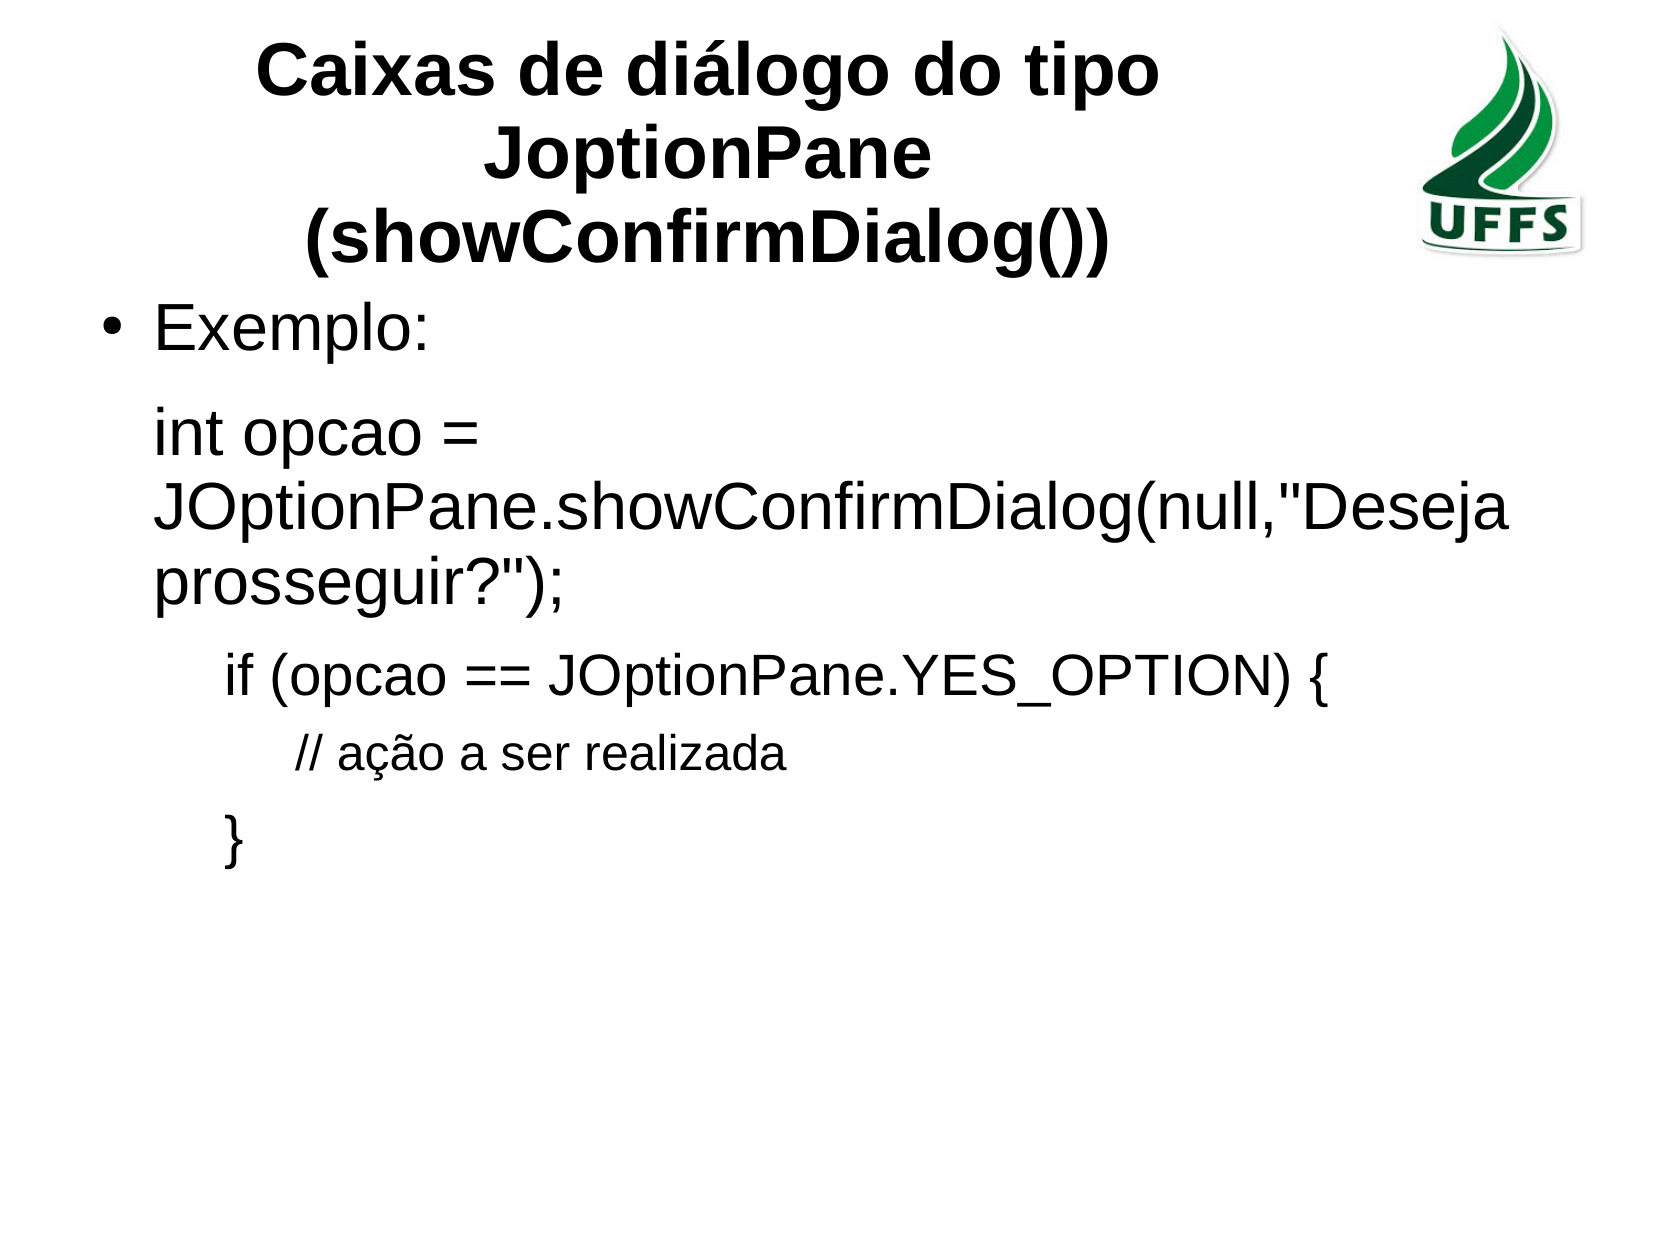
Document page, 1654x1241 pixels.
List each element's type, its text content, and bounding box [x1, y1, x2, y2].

picture [1381, 20, 1624, 272]
list Exemplo: int opcao = JOptionPane.showConfirmDialog(null,"Deseja prosseguir?"); if (opcao == JOptionPane.YES_OPTION) { // ação a ser realizada } [82, 290, 1571, 1010]
title Caixas de diálogo do tipo JoptionPane (showConfirmDialog()) [82, 26, 1335, 279]
